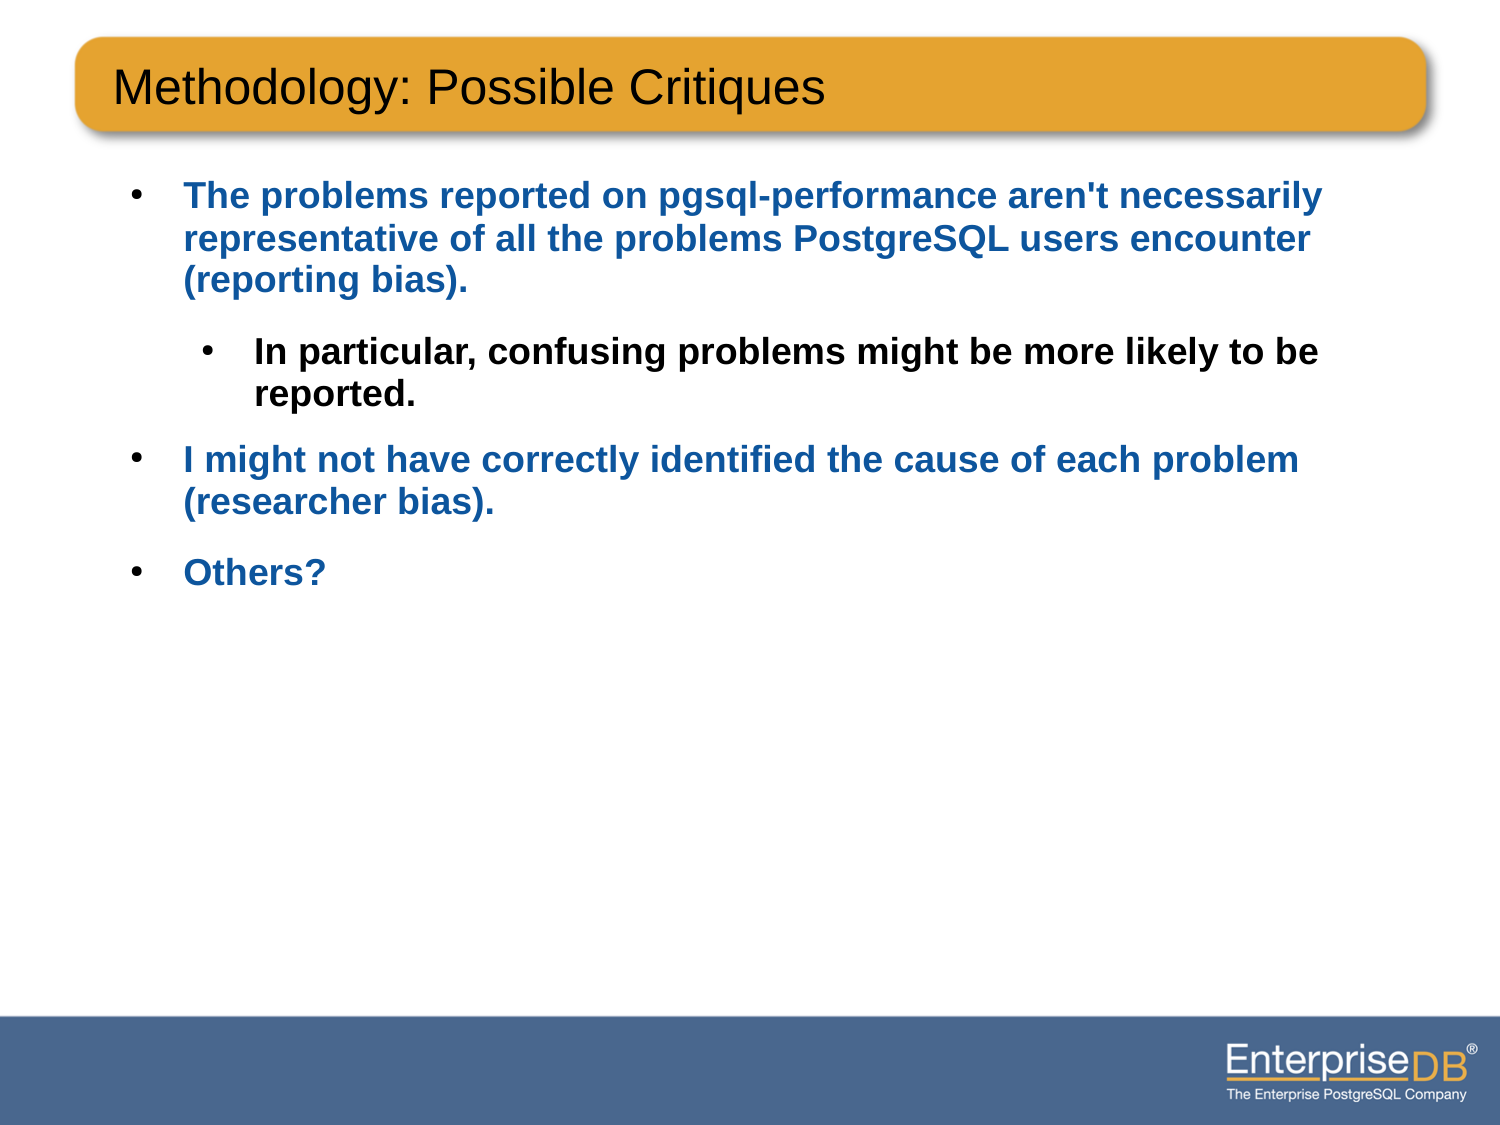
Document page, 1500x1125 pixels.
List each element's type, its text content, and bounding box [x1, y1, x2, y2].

picture [0, 0, 1500, 1125]
title Methodology: Possible Critiques [112, 37, 1388, 138]
list The problems reported on pgsql-performance aren't necessarily representative of all the problems PostgreSQL users encounter (reporting bias). In particular, confusing problems might be more likely to be reported. I might not have correctly identified the cause of each problem (researcher bias). Others? [112, 174, 1388, 948]
